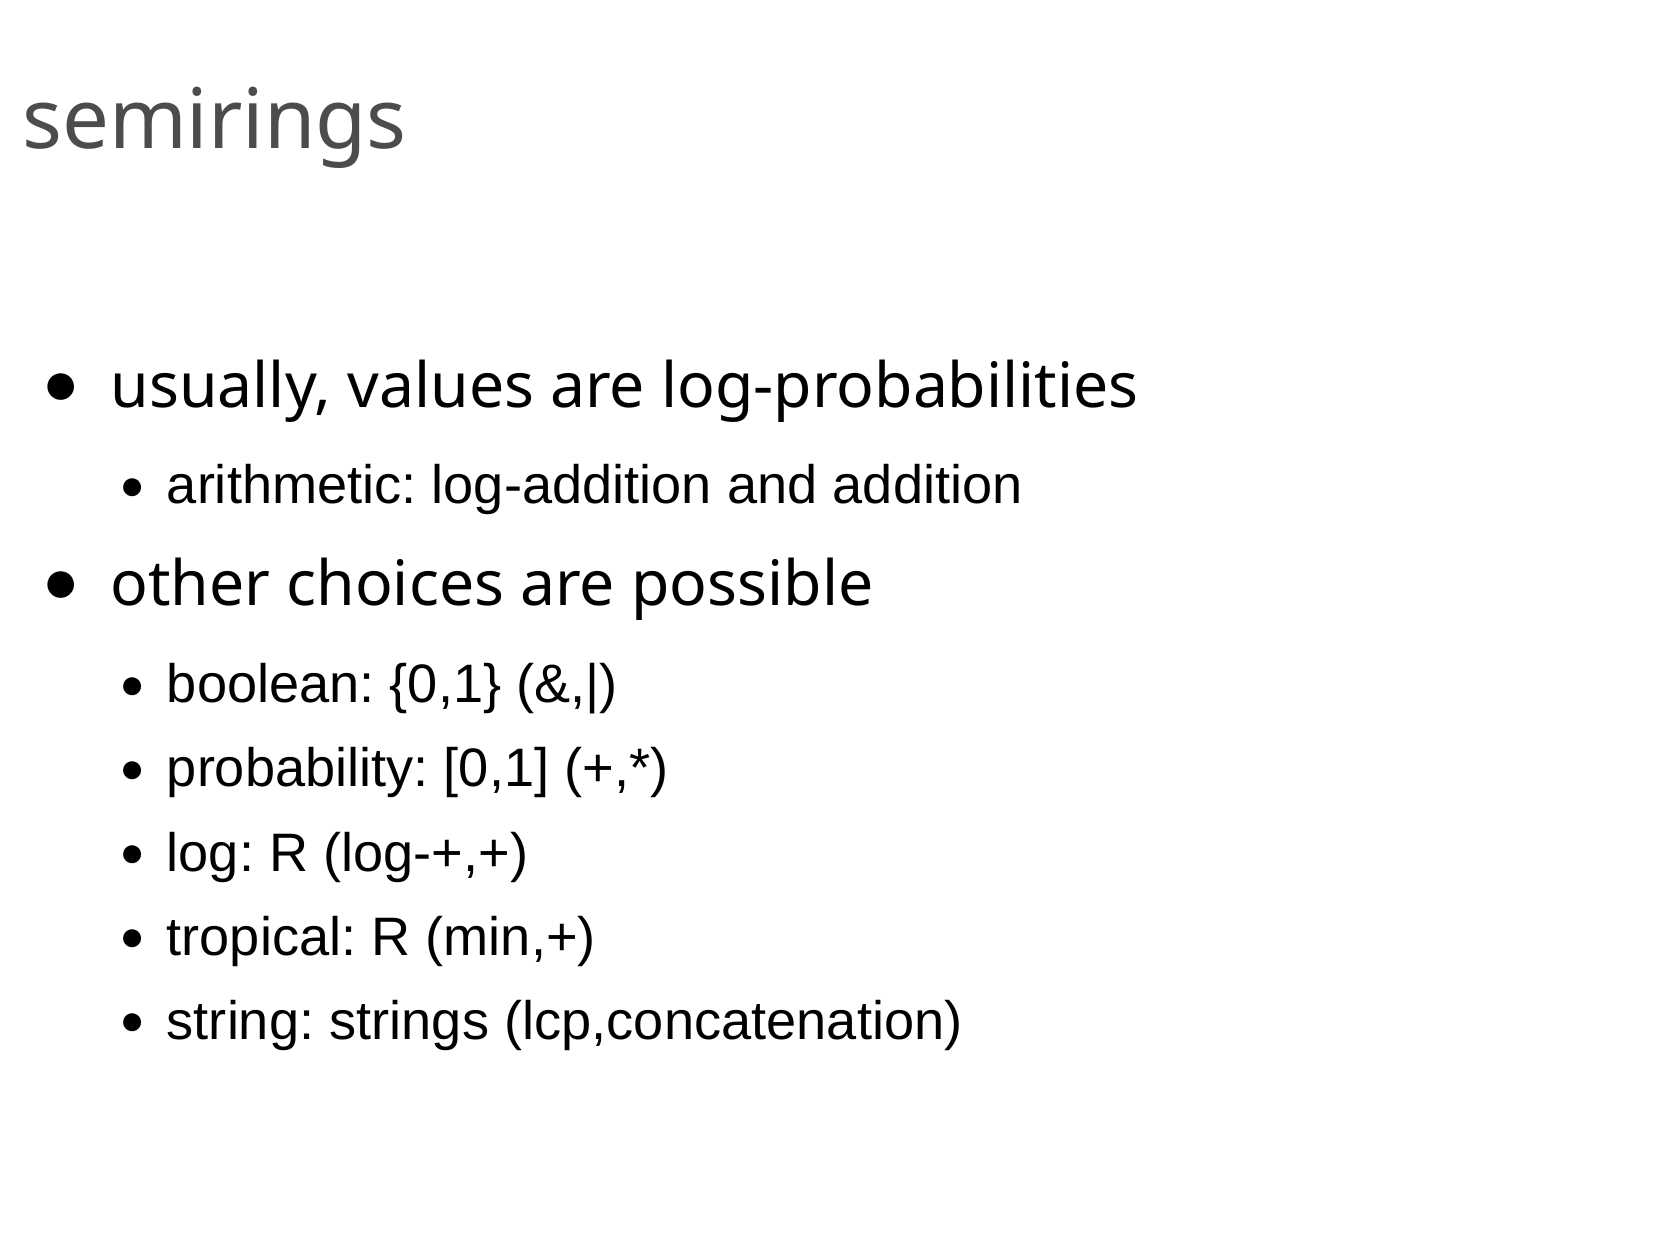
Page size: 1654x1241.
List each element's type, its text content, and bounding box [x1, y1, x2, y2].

list usually, values are log-probabilities arithmetic: log-addition and addition other choices are possible boolean: {0,1} (&,|) probability: [0,1] (+,*) log: R (log-+,+) tropical: R (min,+) string: strings (lcp,concatenation) [25, 233, 1654, 1158]
title semirings [22, 26, 1654, 205]
